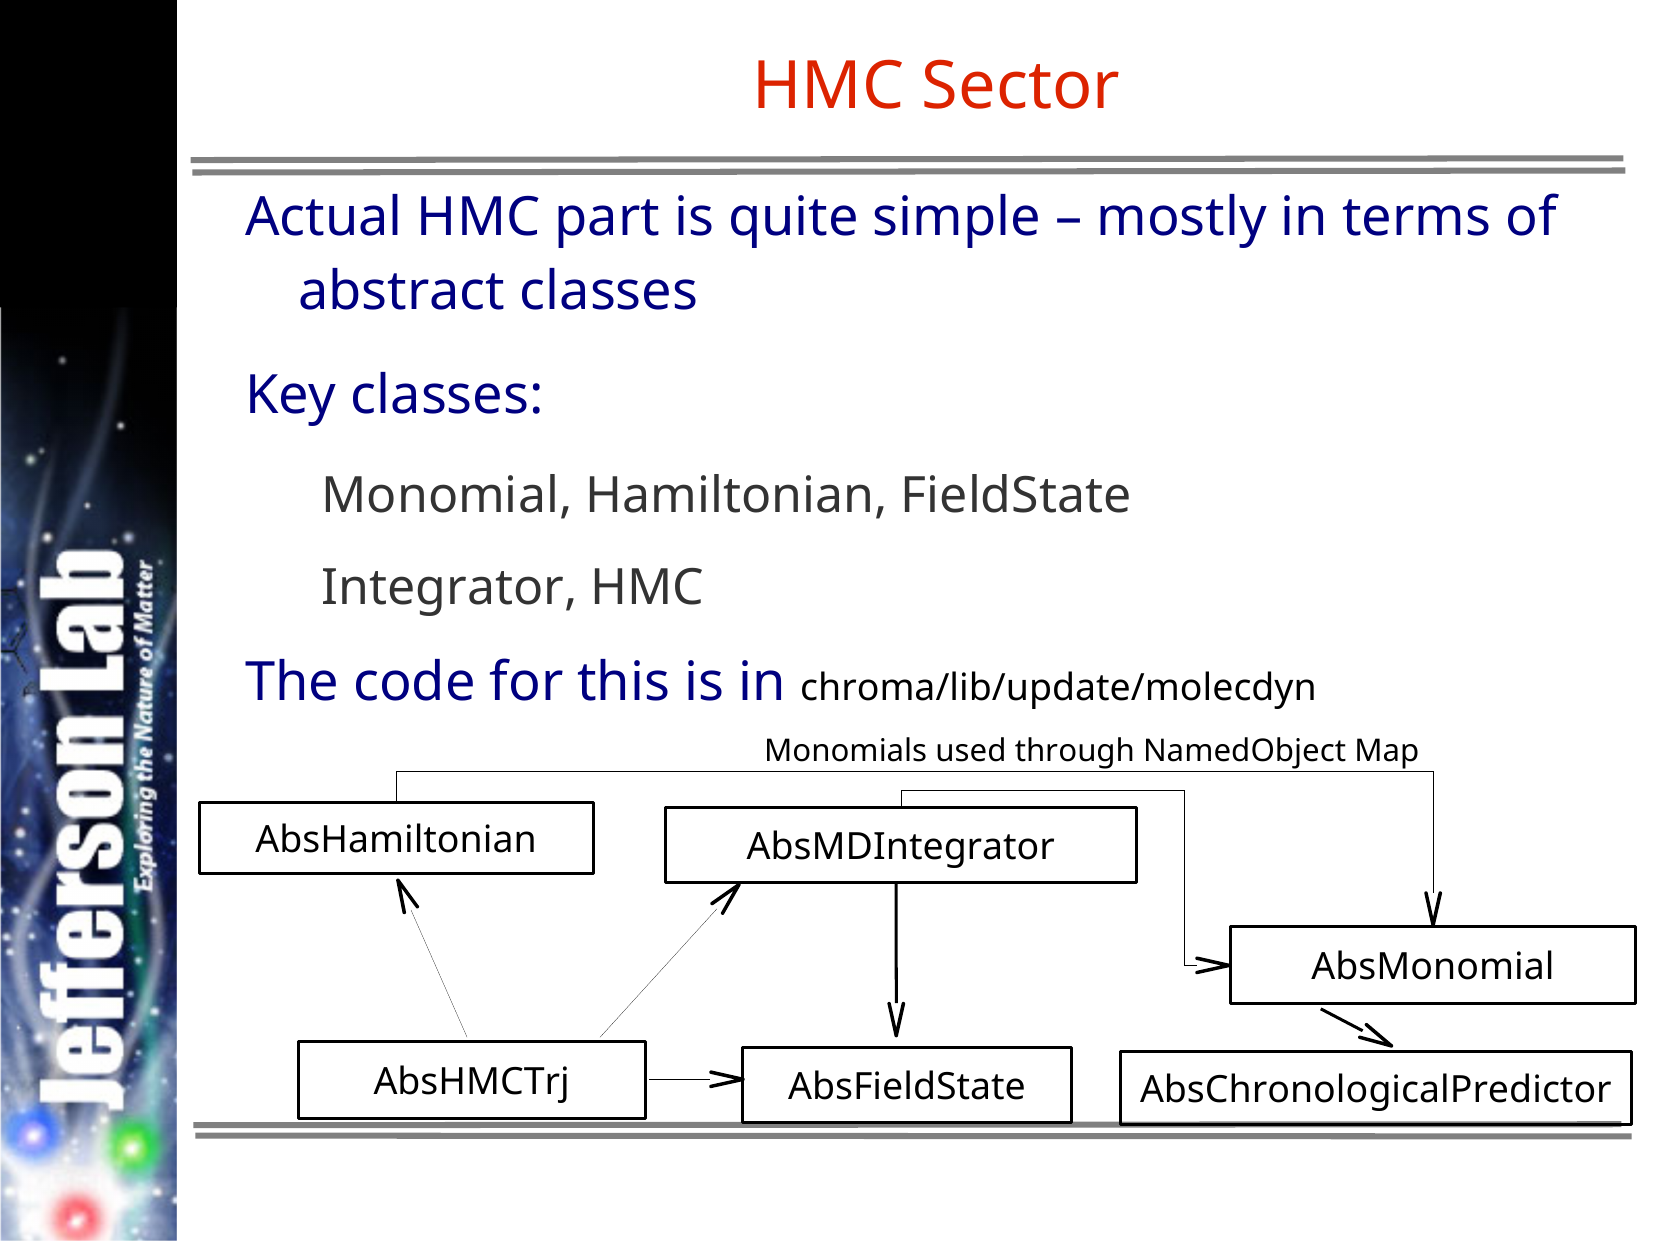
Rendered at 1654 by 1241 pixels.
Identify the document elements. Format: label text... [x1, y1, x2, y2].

text_box Monomials used through NamedObject Map [749, 720, 1512, 779]
text_box AbsMonomial [1230, 926, 1636, 1004]
text_box AbsHamiltonian [199, 802, 594, 874]
text_box AbsMDIntegrator [665, 807, 1137, 883]
text_box AbsChronologicalPredictor [1120, 1051, 1632, 1125]
list Actual HMC part is quite simple – mostly in terms of abstract classes Key classes: Monomial, Hamiltonian, FieldState Integrator, HMC The code for this is in chroma/lib/update/molecdyn [227, 177, 1628, 767]
text_box AbsFieldState [742, 1047, 1072, 1123]
title HMC Sector [235, 17, 1638, 149]
text_box AbsHMCTrj [298, 1041, 646, 1119]
picture [2, 308, 176, 1240]
